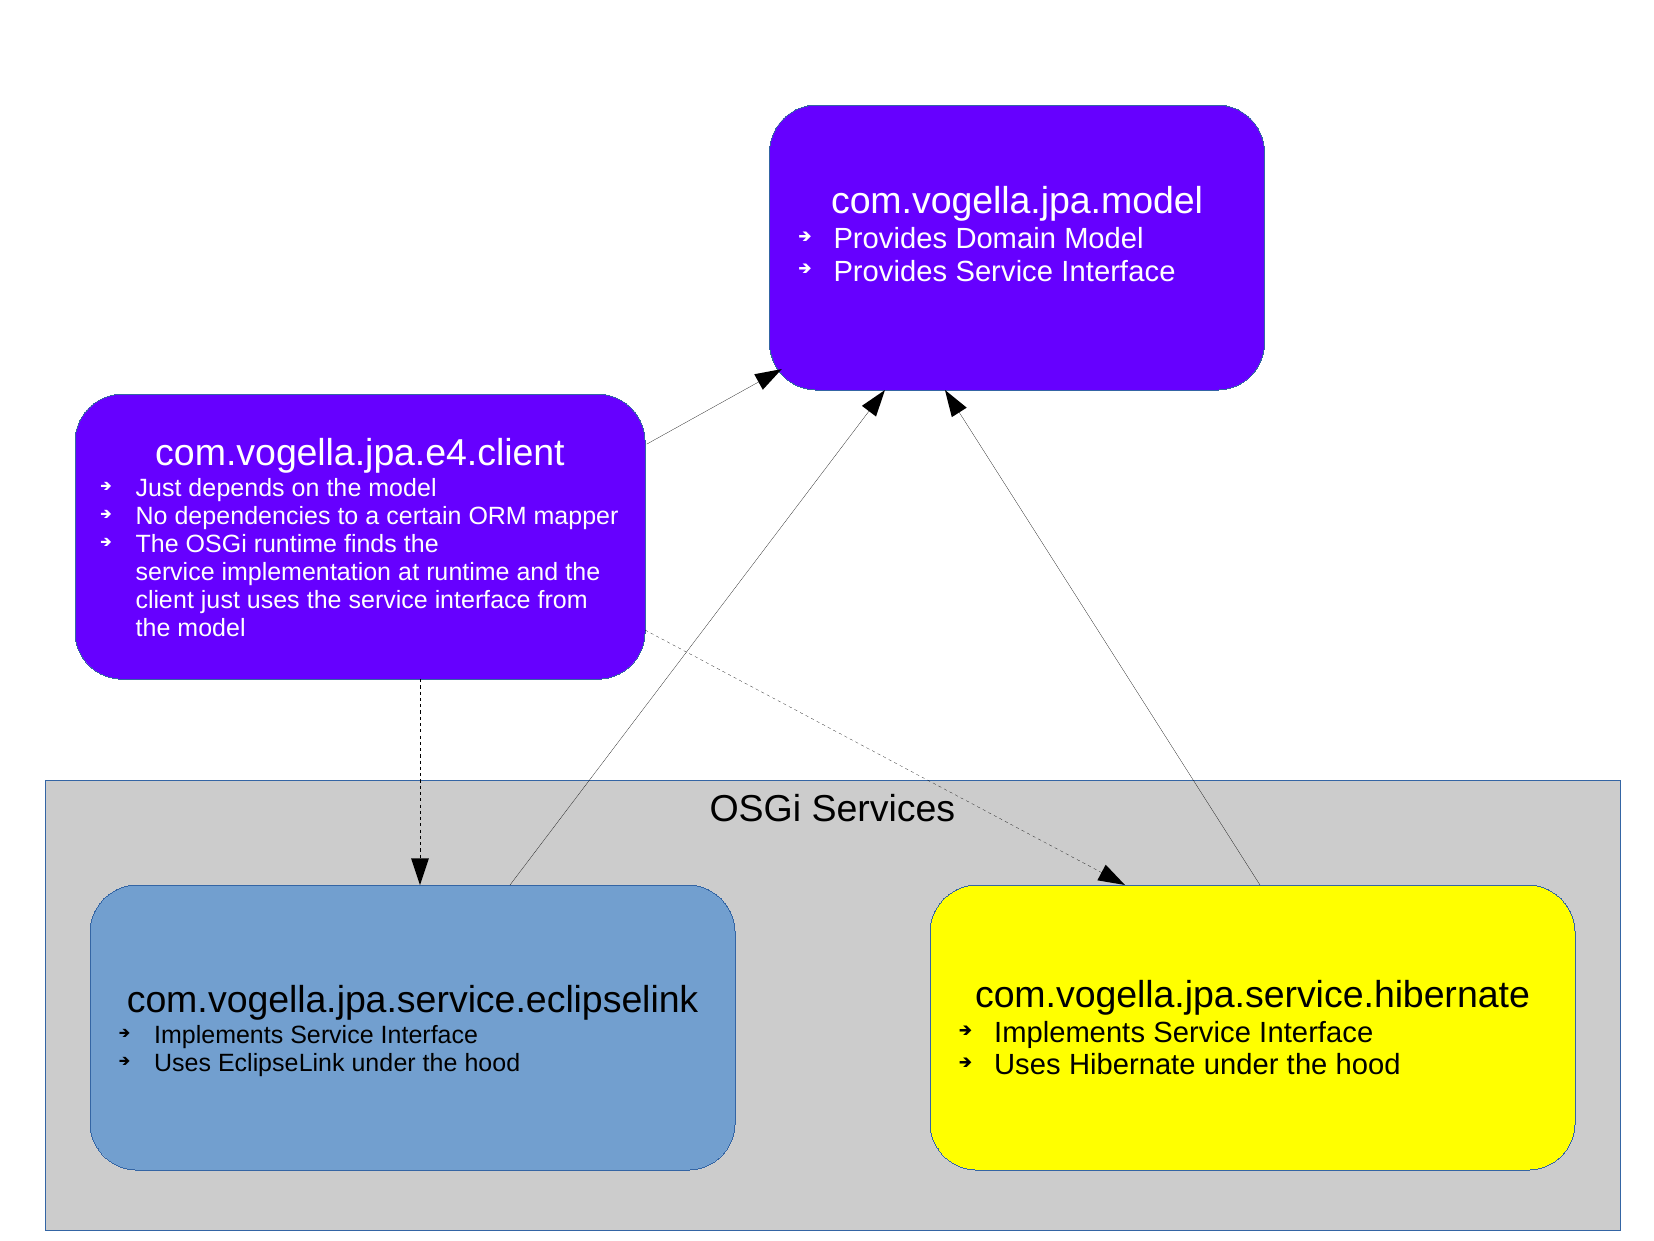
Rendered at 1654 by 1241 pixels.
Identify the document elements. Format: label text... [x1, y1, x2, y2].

text_box com.vogella.jpa.model Provides Domain Model Provides Service Interface [769, 105, 1265, 391]
text_box com.vogella.jpa.e4.client Just depends on the model No dependencies to a certain ORM mapper The OSGi runtime finds the service implementation at runtime and the client just uses the service interface from the model [75, 394, 646, 680]
text_box OSGi Services [45, 780, 1621, 1231]
text_box com.vogella.jpa.service.hibernate Implements Service Interface Uses Hibernate under the hood [930, 885, 1576, 1171]
text_box com.vogella.jpa.service.eclipselink Implements Service Interface Uses EclipseLink under the hood [90, 885, 736, 1171]
